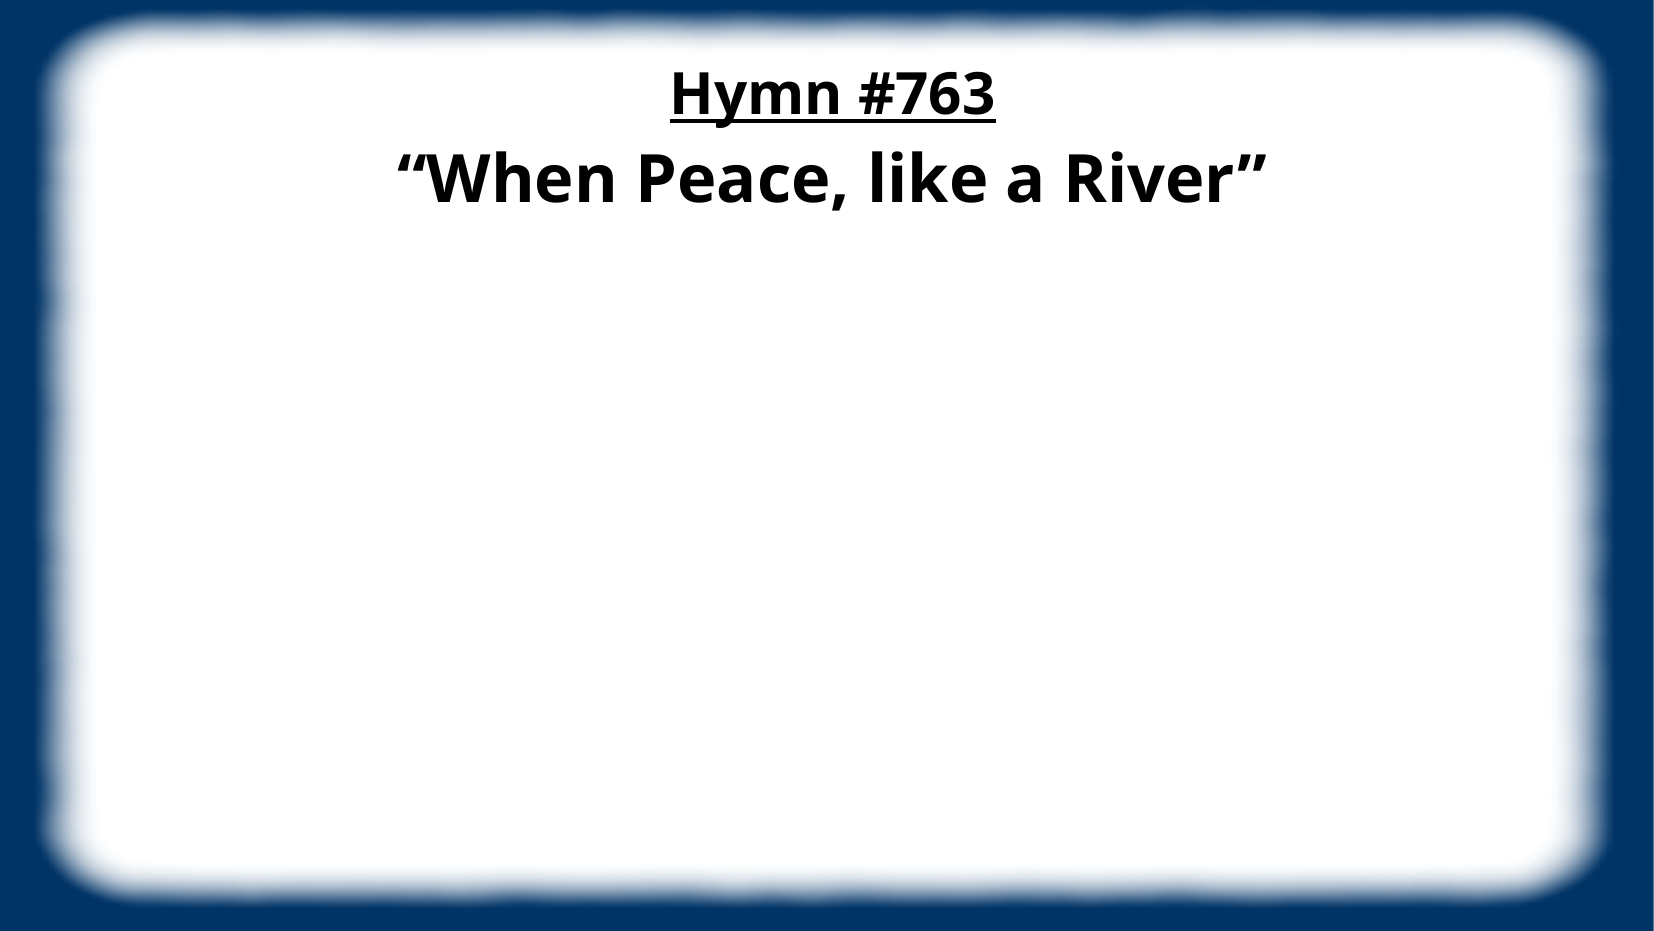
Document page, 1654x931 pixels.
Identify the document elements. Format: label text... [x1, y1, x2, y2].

picture [0, 0, 1654, 931]
text_box Hymn #763 “When Peace, like a River” [120, 45, 1546, 226]
